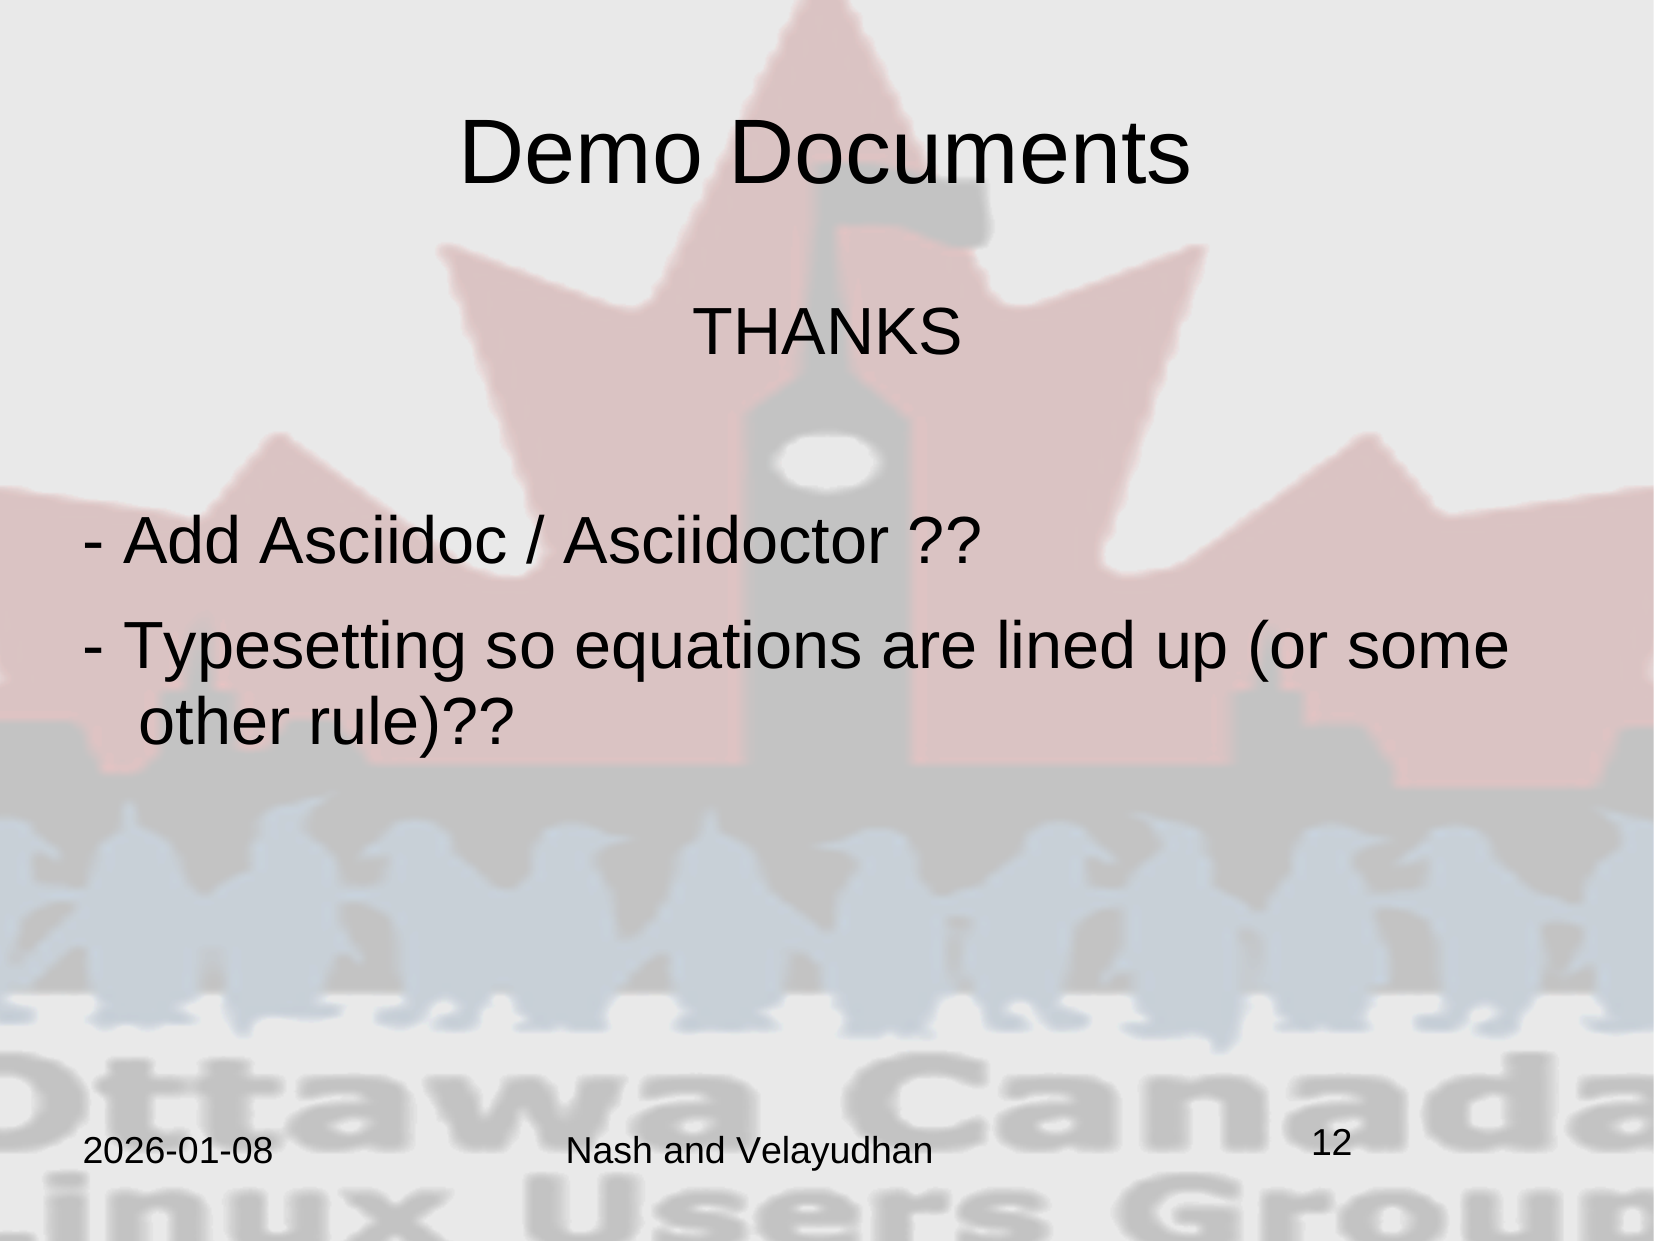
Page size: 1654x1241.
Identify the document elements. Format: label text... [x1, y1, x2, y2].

list THANKS - Add Asciidoc / Asciidoctor ?? - Typesetting so equations are lined up (or some other rule)?? [82, 290, 1570, 1009]
title Demo Documents [82, 49, 1570, 256]
picture [0, 0, 1654, 1241]
